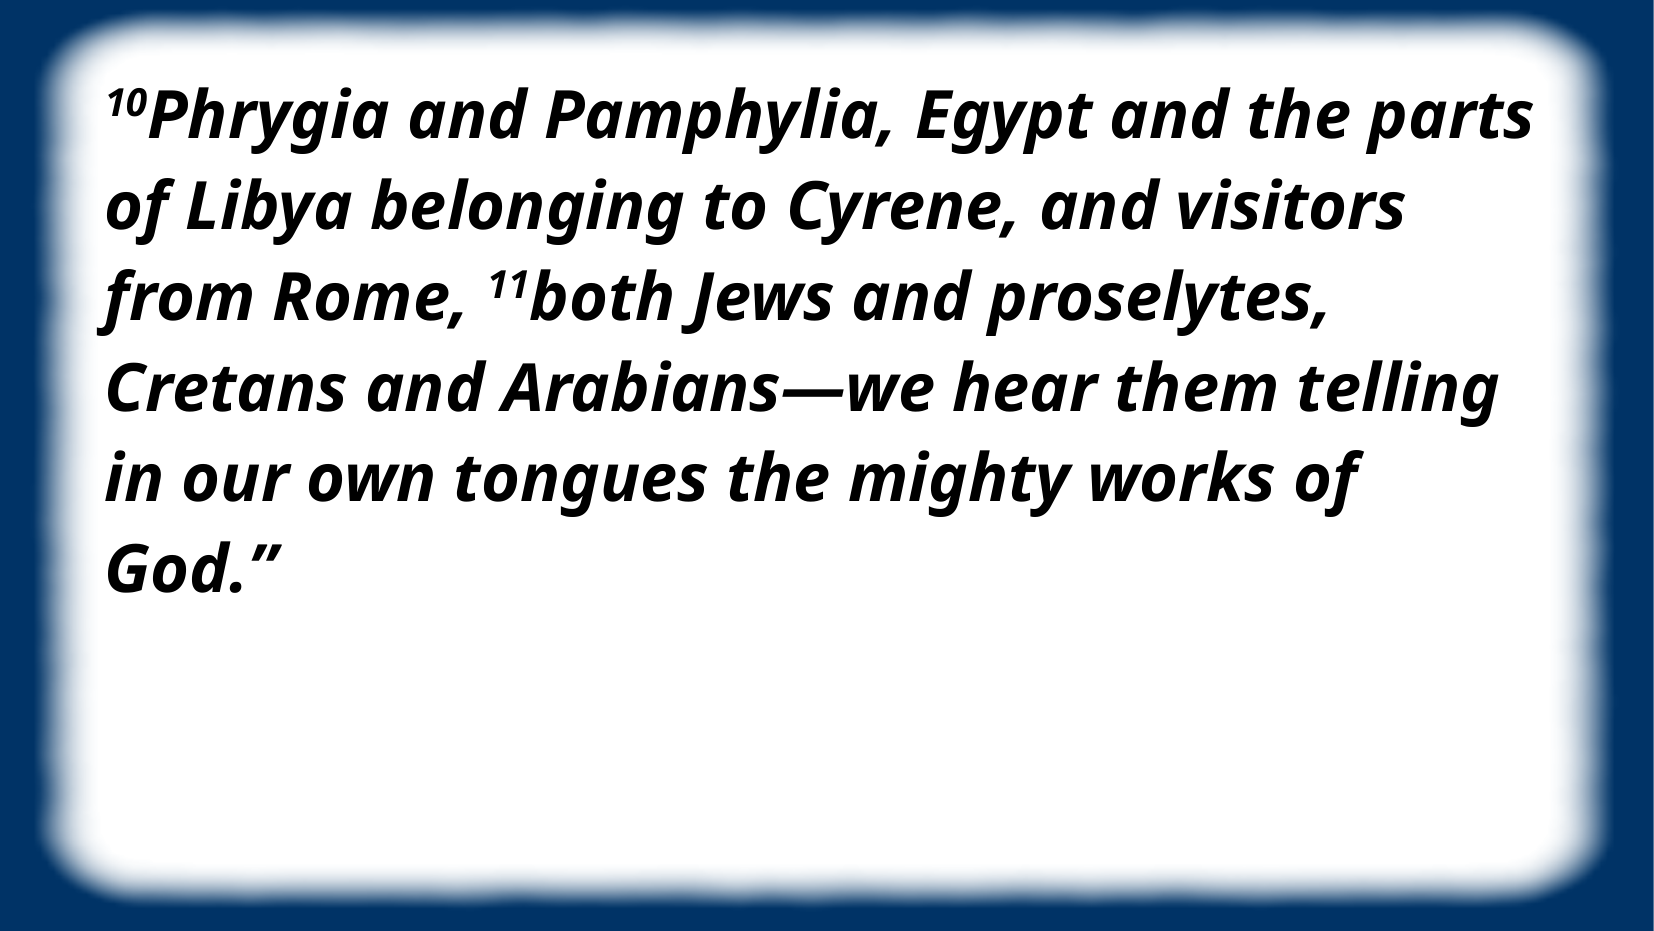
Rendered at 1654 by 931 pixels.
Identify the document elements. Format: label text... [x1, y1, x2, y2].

text_box 10Phrygia and Pamphylia, Egypt and the parts of Libya belonging to Cyrene, and visitors from Rome, 11both Jews and proselytes, Cretans and Arabians—we hear them telling in our own tongues the mighty works of God.” [90, 60, 1561, 556]
picture [0, 0, 1654, 931]
